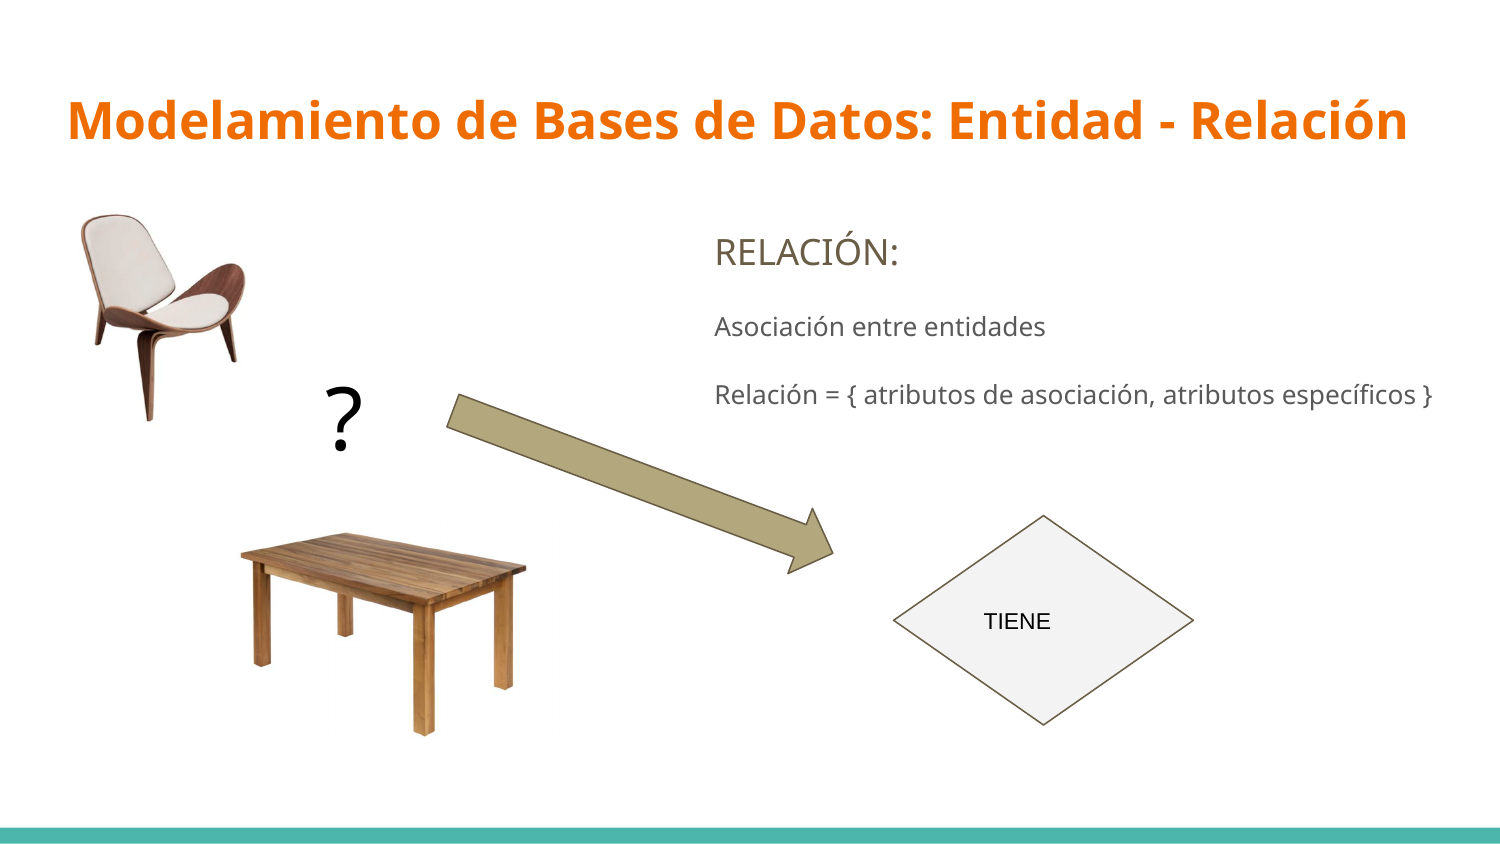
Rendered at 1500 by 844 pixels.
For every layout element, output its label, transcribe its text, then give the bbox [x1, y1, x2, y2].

picture [230, 515, 566, 740]
text_box [446, 394, 833, 574]
text_box ? [310, 347, 426, 483]
picture [51, 210, 272, 435]
text_box TIENE [893, 515, 1194, 726]
title Modelamiento de Bases de Datos: Entidad - Relación [51, 72, 1449, 189]
list RELACIÓN: Asociación entre entidades Relación = { atributos de asociación, atributos específicos } [699, 207, 1449, 435]
